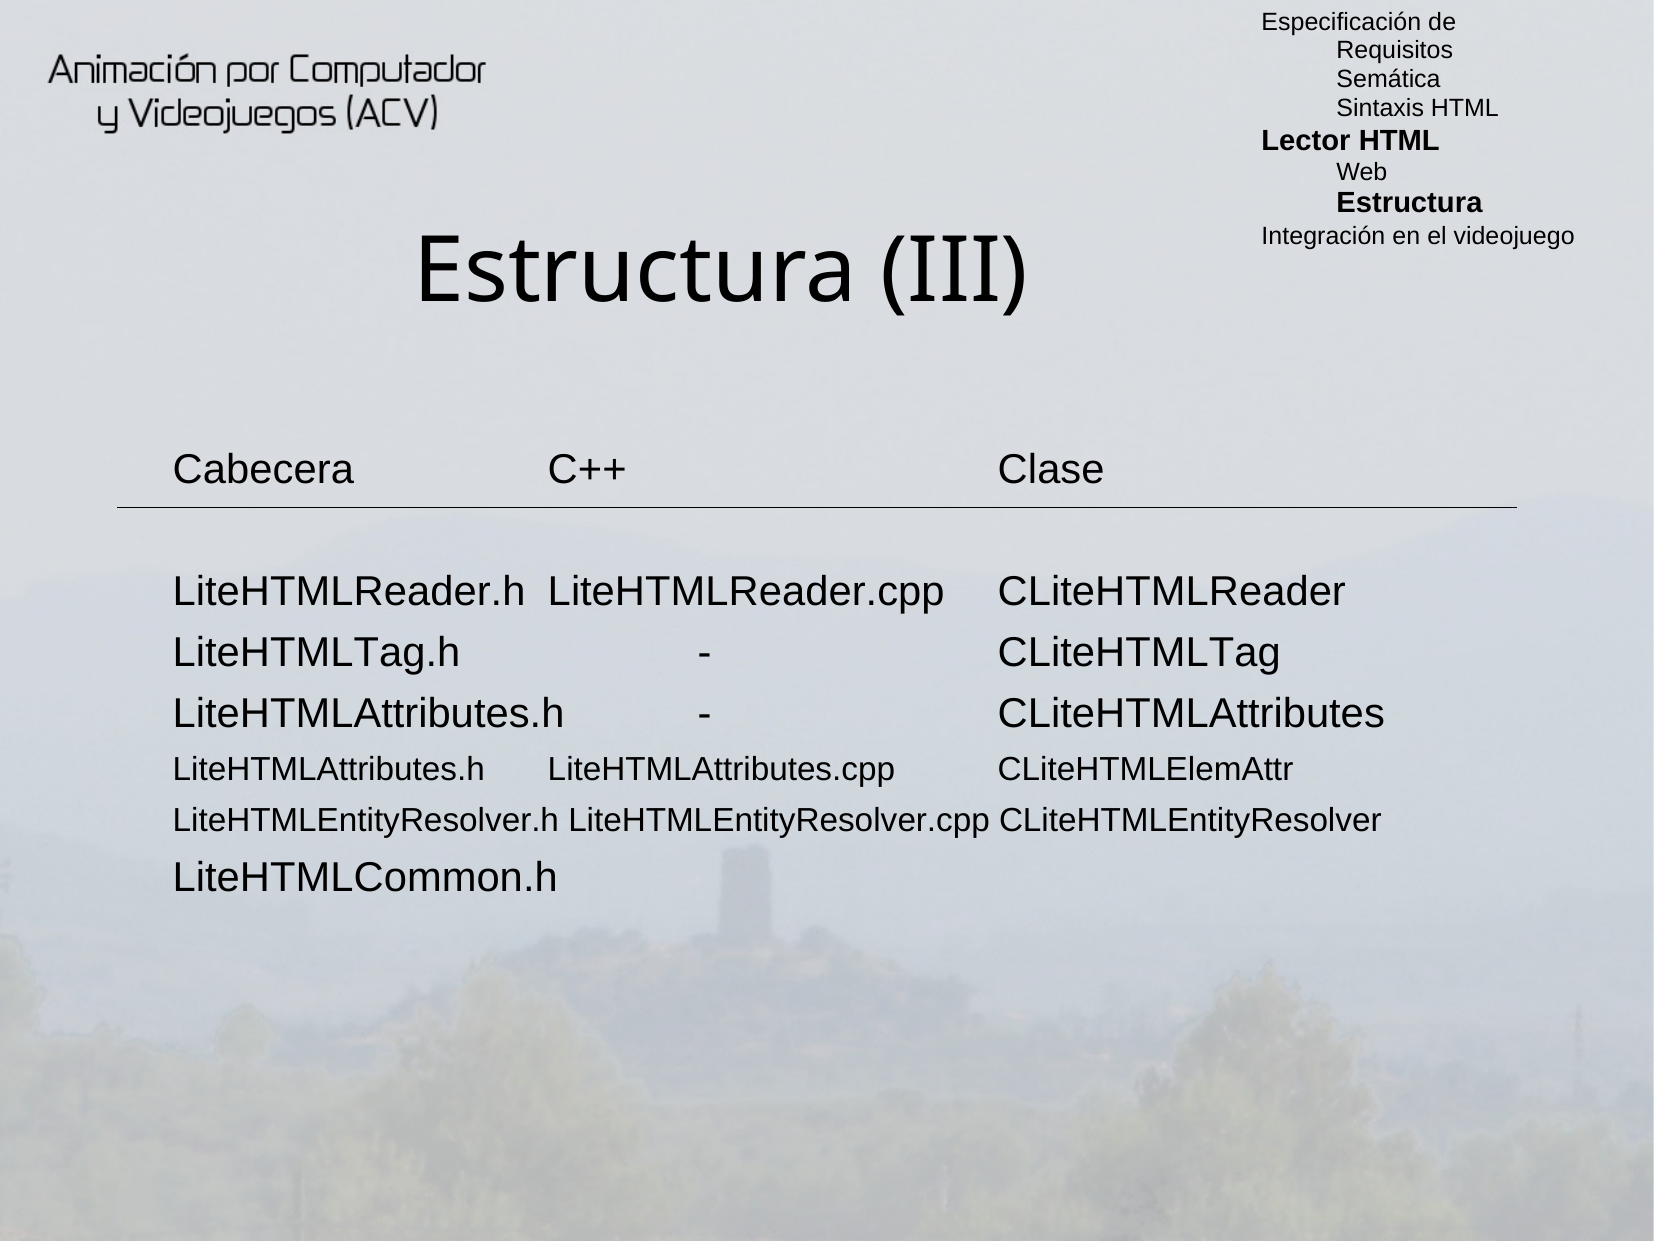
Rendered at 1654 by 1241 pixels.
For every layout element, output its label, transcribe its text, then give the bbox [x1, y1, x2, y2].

title Estructura (III) [83, 169, 1359, 362]
text_box Especificación de Requisitos Semática Sintaxis HTML Lector HTML Web Estructura Integración en el videojuego [1171, 0, 1653, 326]
picture [0, 0, 1654, 1241]
list Cabecera C++ Clase LiteHTMLReader.h LiteHTMLReader.cpp CLiteHTMLReader LiteHTMLTag.h - CLiteHTMLTag LiteHTMLAttributes.h - CLiteHTMLAttributes LiteHTMLAttributes.h LiteHTMLAttributes.cpp CLiteHTMLElemAttr LiteHTMLEntityResolver.h LiteHTMLEntityResolver.cpp CLiteHTMLEntityResolver LiteHTMLCommon.h [82, 358, 1595, 1149]
